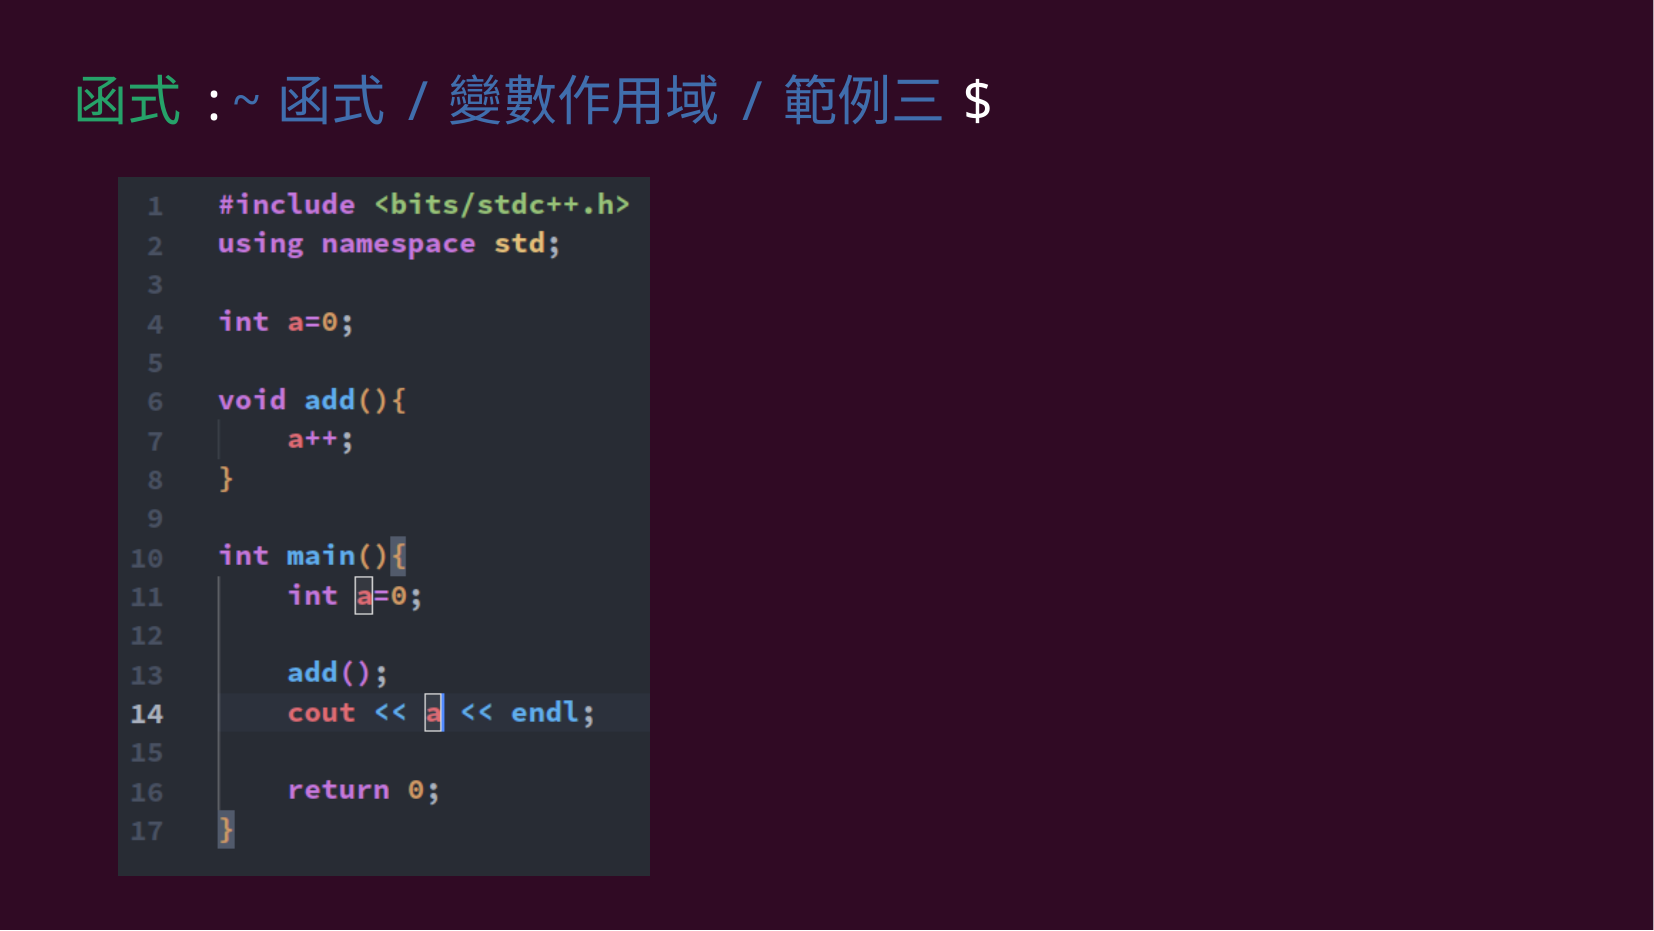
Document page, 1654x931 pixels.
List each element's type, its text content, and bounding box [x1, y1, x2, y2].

text_box 函式:~函式/變數作用域/範例三$ [59, 55, 1201, 139]
picture [118, 177, 650, 876]
